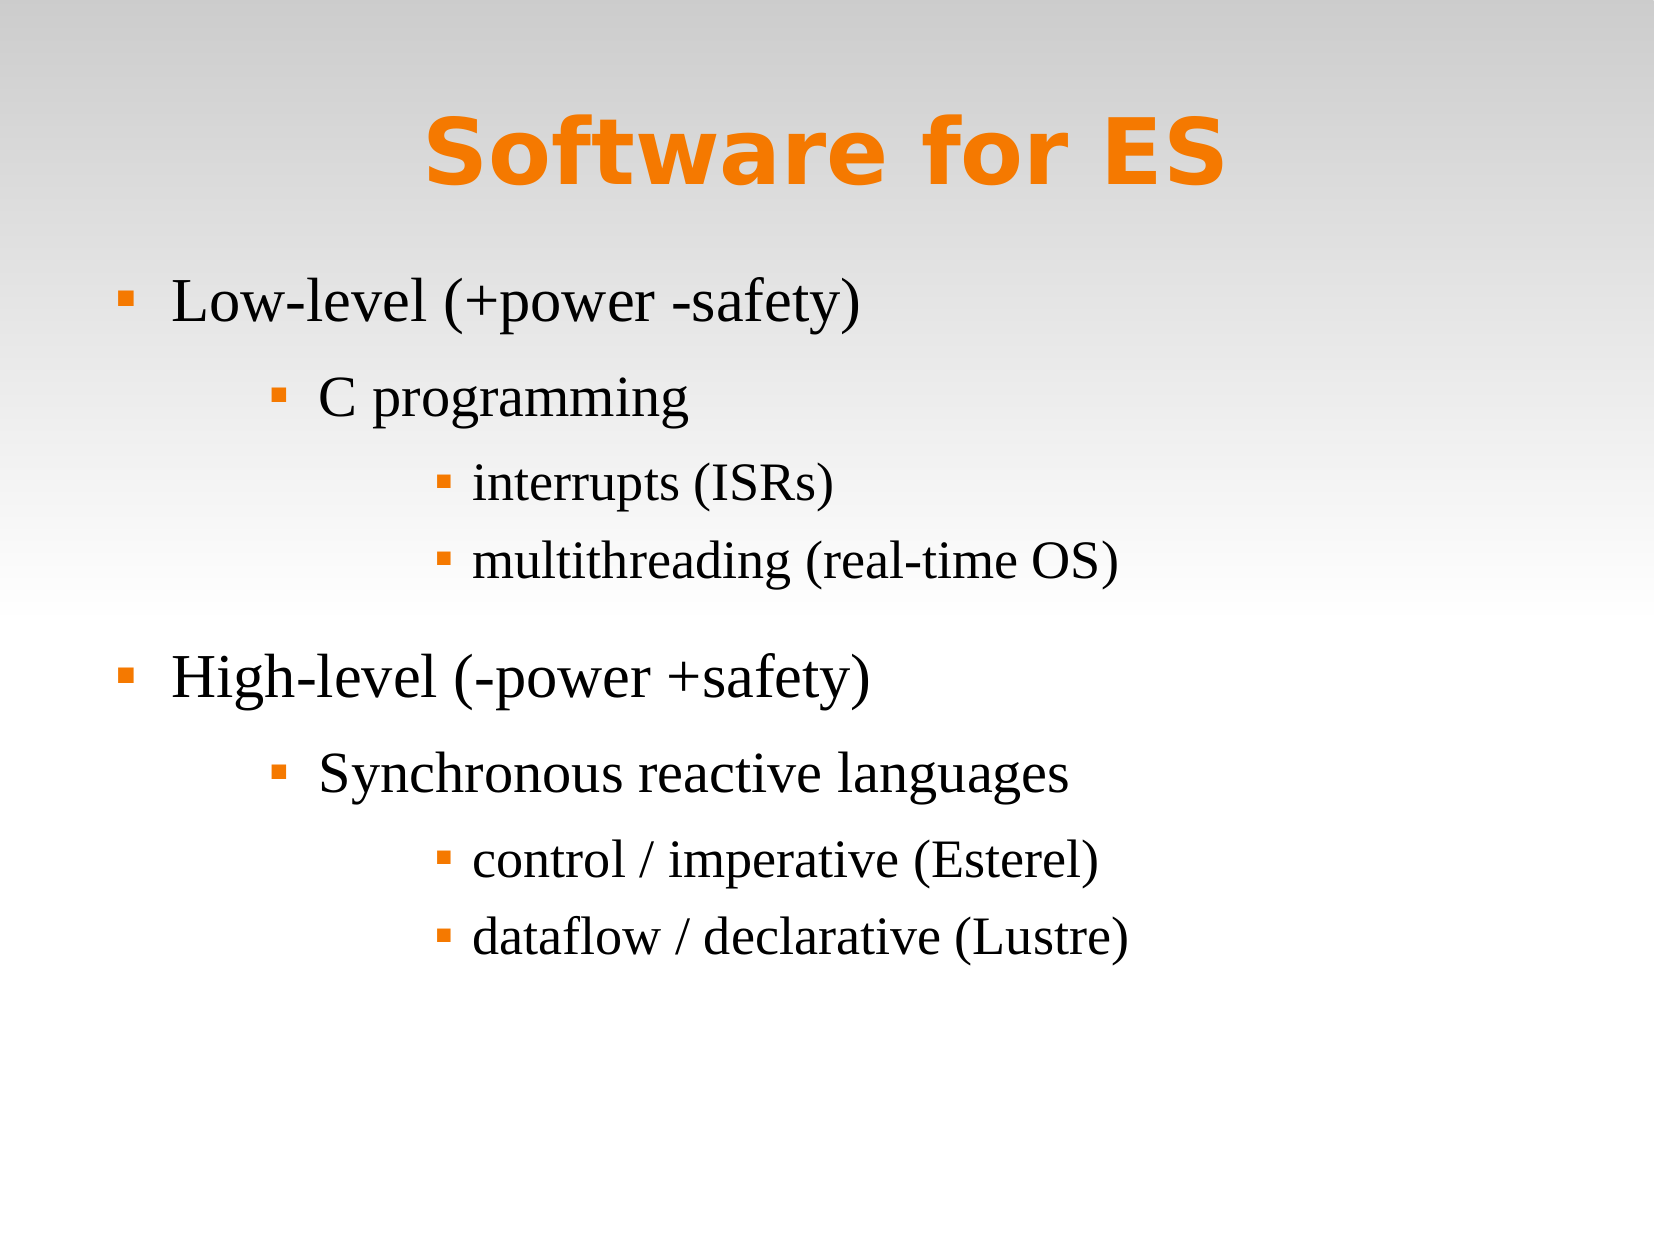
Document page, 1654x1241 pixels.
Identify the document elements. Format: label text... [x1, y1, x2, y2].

list Low-level (+power -safety) C programming interrupts (ISRs) multithreading (real-time OS) High-level (-power +safety) Synchronous reactive languages control / imperative (Esterel) dataflow / declarative (Lustre) [82, 231, 1571, 1035]
title Software for ES [82, 49, 1571, 231]
